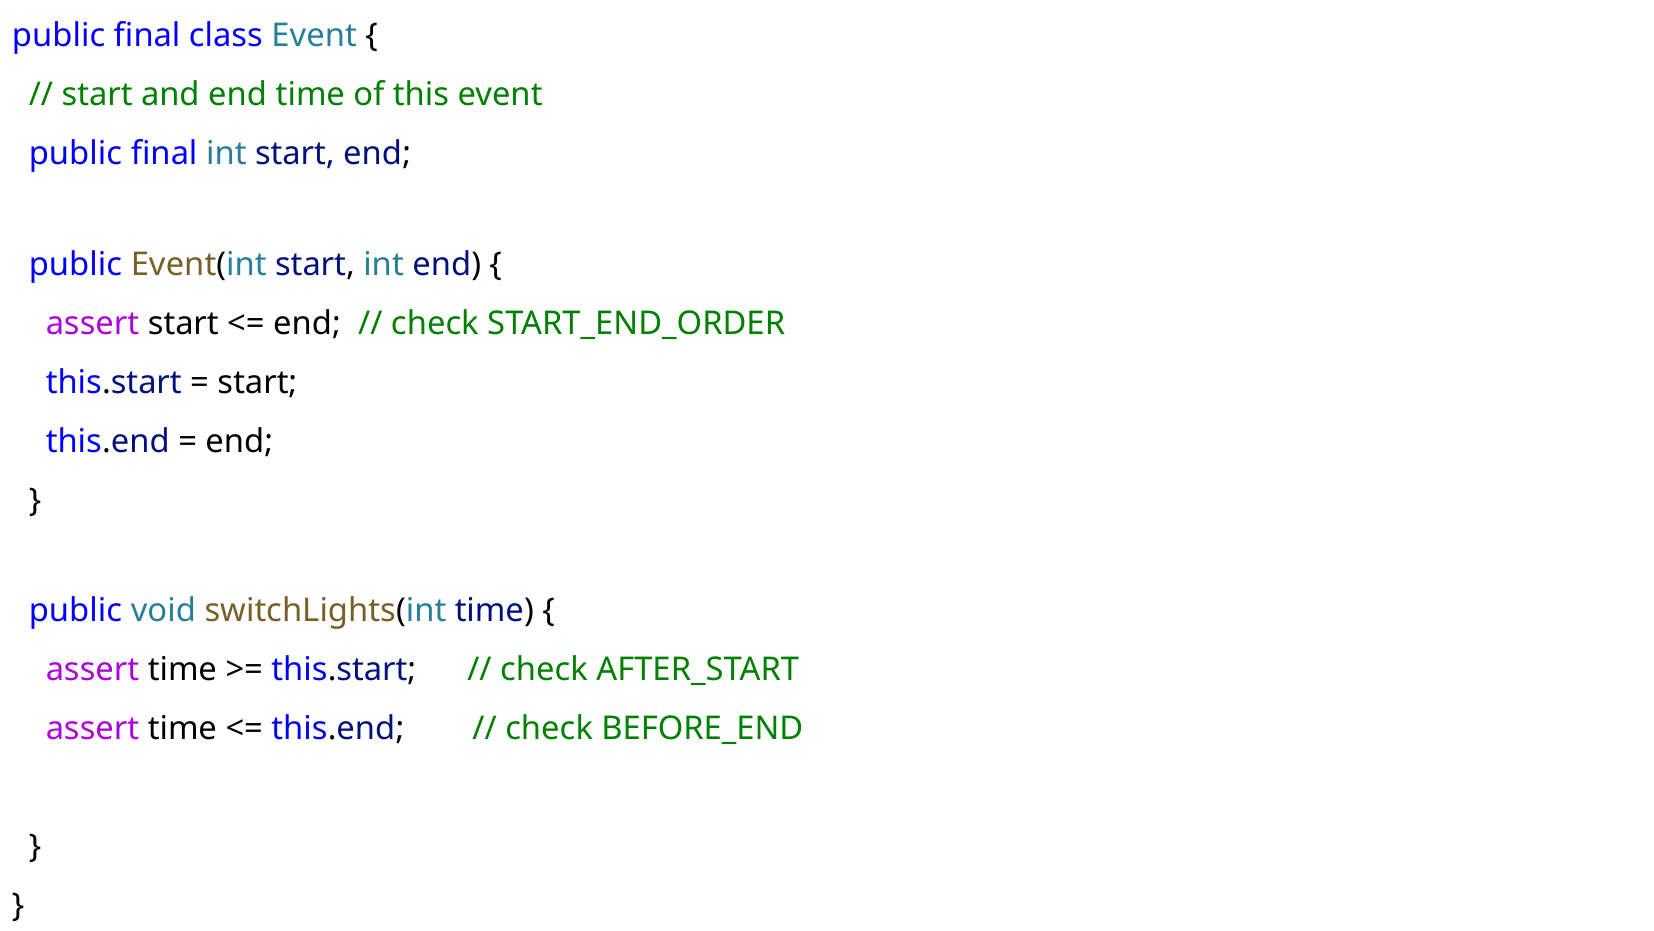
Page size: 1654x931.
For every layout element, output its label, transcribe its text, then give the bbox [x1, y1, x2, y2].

list public final class Event { // start and end time of this event public final int start, end; public Event(int start, int end) { assert start <= end; // check START_END_ORDER this.start = start; this.end = end; } public void switchLights(int time) { assert time >= this.start; // check AFTER_START assert time <= this.end; // check BEFORE_END } } [11, 11, 1561, 931]
